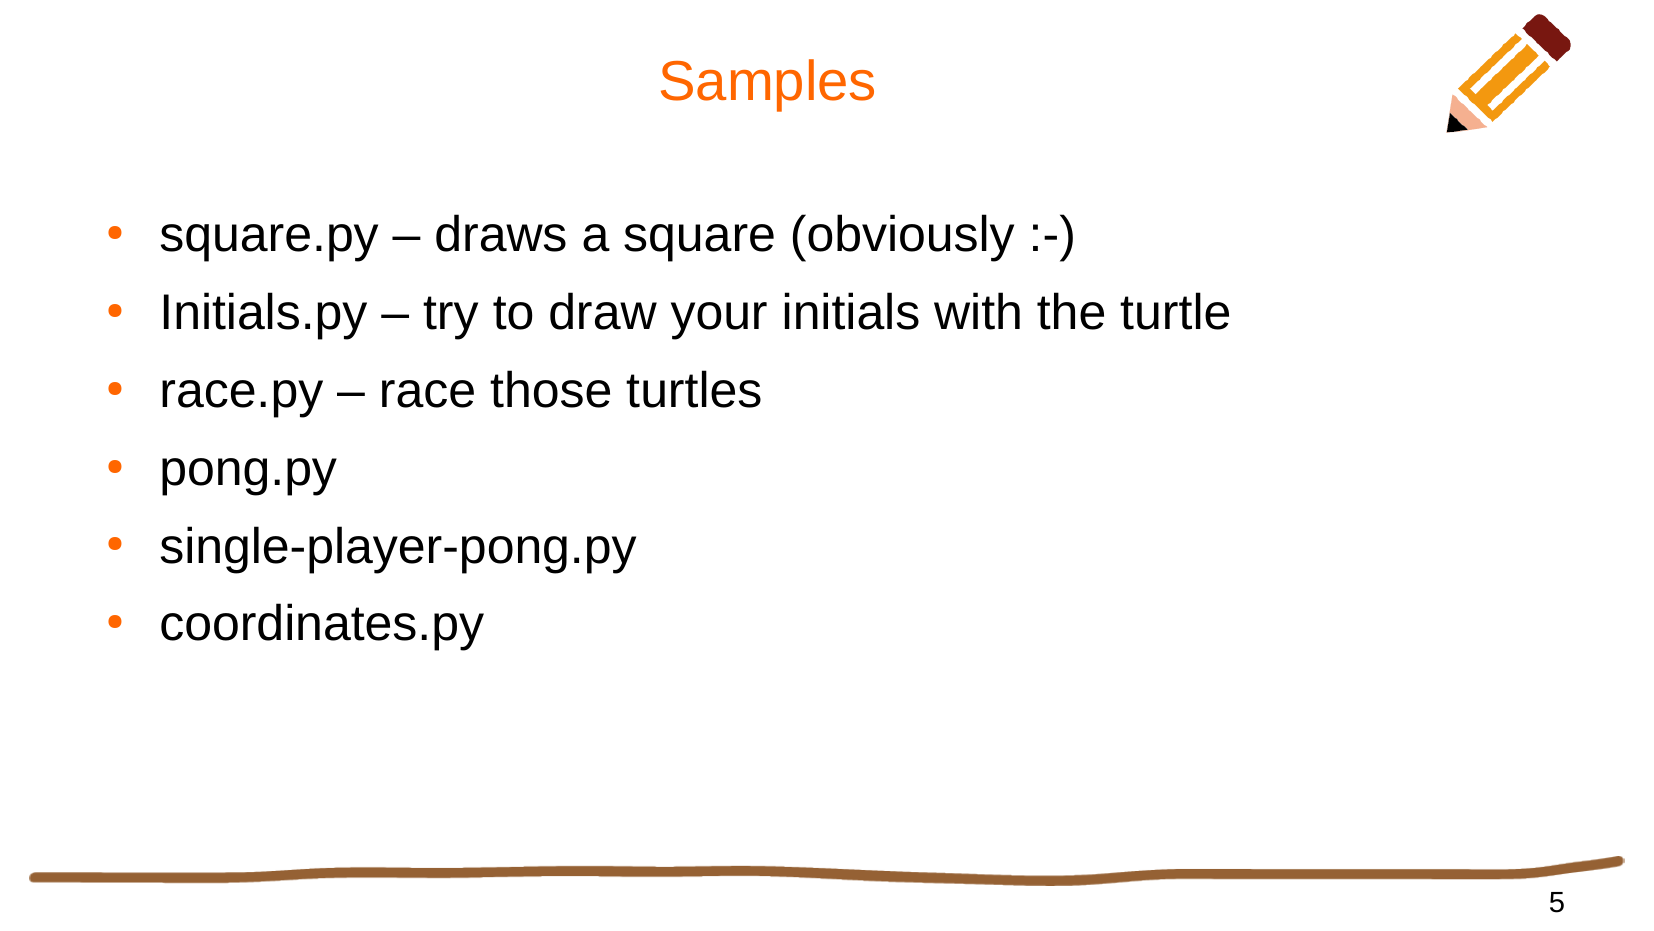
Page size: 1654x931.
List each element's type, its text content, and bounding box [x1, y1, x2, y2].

title Samples [88, 29, 1447, 133]
picture [1446, 14, 1571, 133]
picture [29, 856, 1625, 886]
list square.py – draws a square (obviously :-) Initials.py – try to draw your initials with the turtle race.py – race those turtles pong.py single-player-pong.py coordinates.py [88, 206, 1506, 857]
